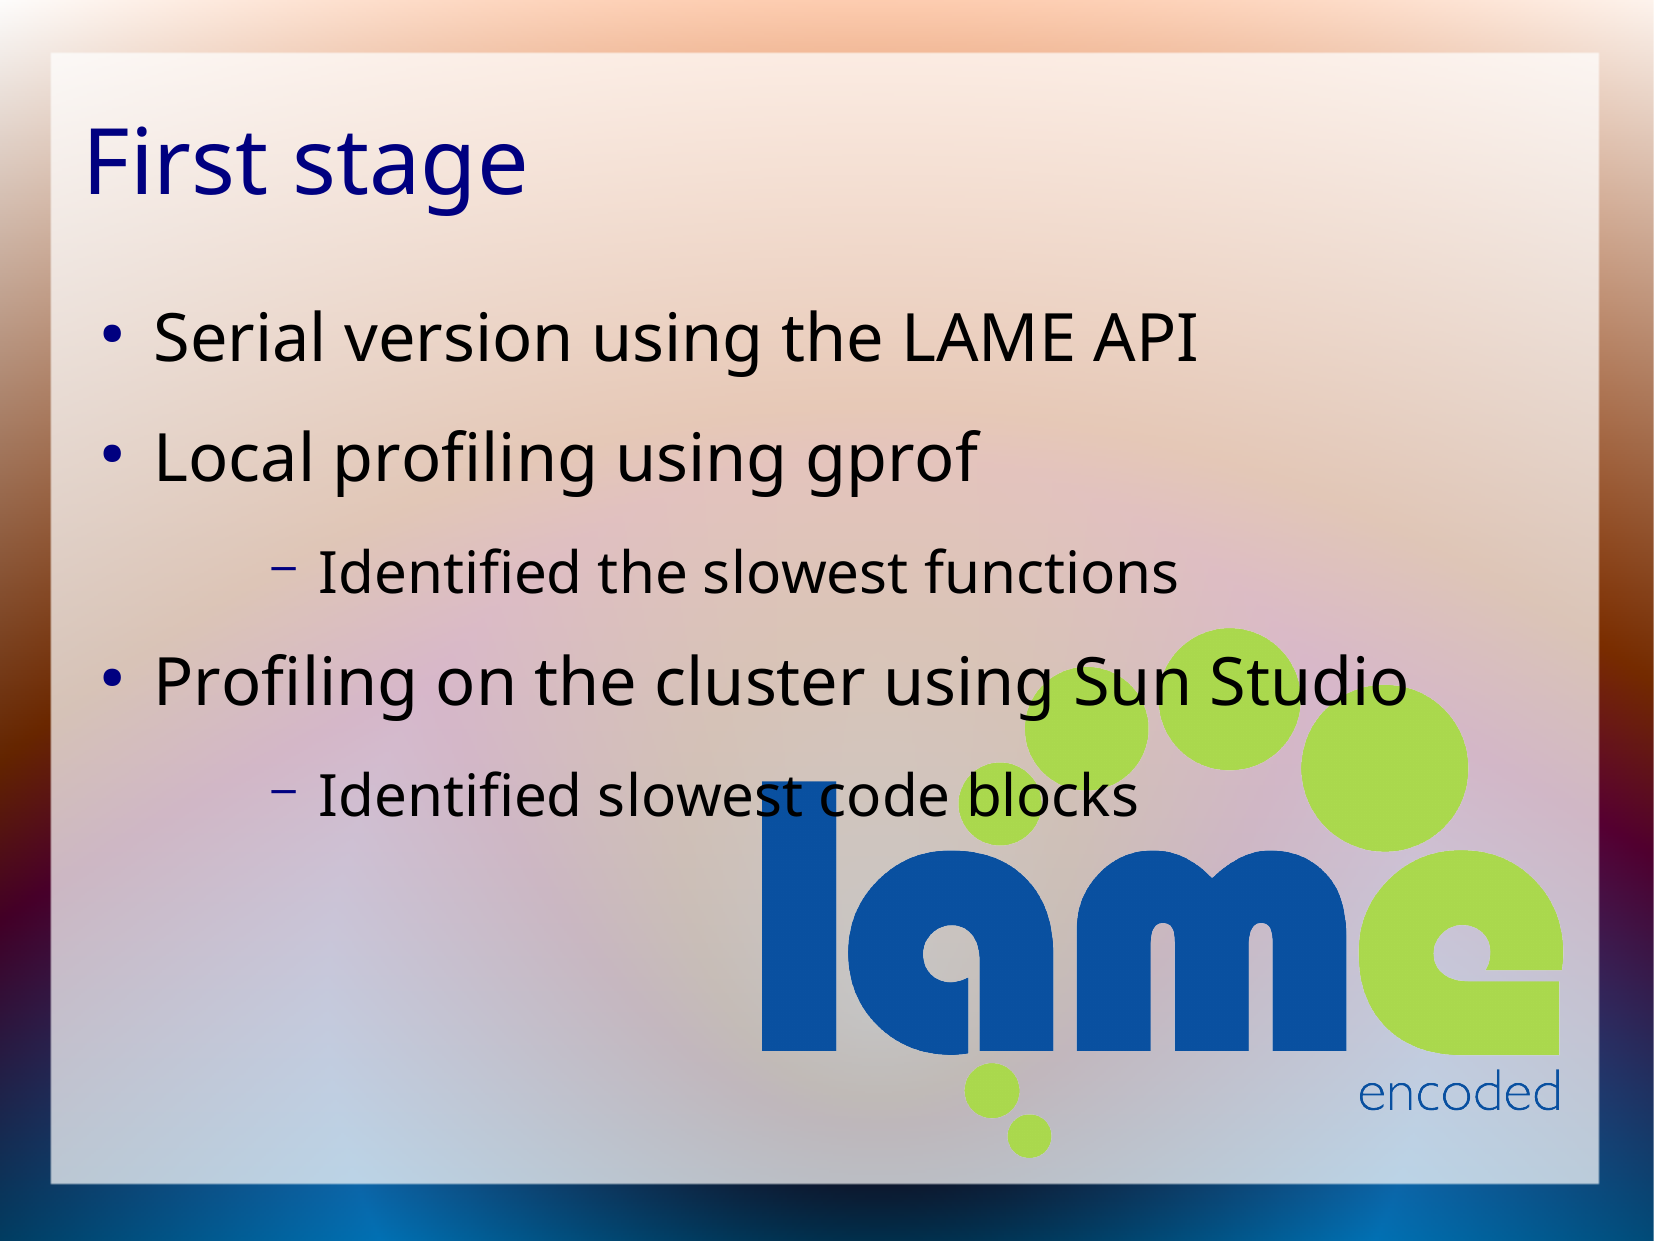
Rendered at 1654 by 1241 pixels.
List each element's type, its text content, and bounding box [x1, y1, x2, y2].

list Serial version using the LAME API Local profiling using gprof Identified the slowest functions Profiling on the cluster using Sun Studio Identified slowest code blocks [82, 290, 1571, 1034]
title First stage [82, 55, 1571, 263]
picture [0, 0, 1654, 1241]
